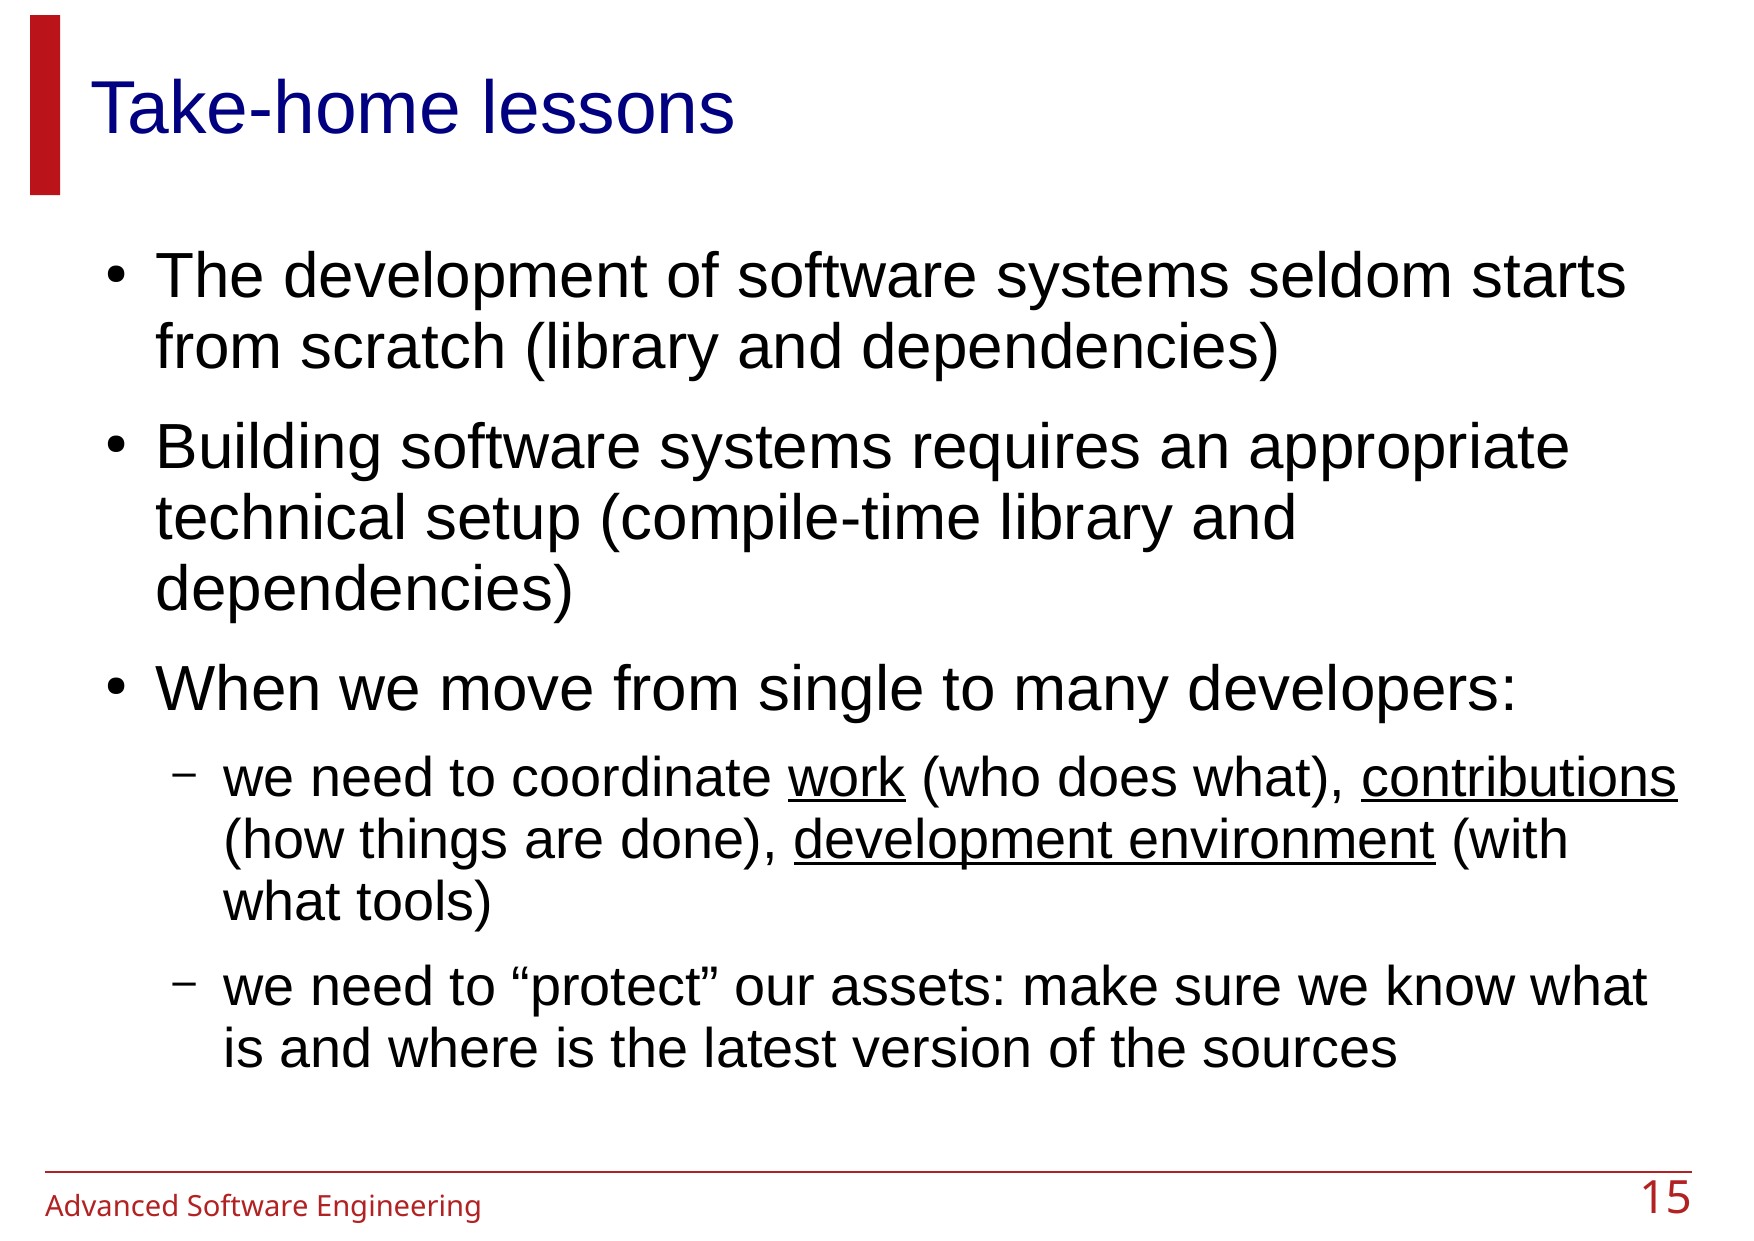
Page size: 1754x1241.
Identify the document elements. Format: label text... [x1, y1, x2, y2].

list The development of software systems seldom starts from scratch (library and dependencies) Building software systems requires an appropriate technical setup (compile-time library and dependencies) When we move from single to many developers: we need to coordinate work (who does what), contributions (how things are done), development environment (with what tools) we need to “protect” our assets: make sure we know what is and where is the latest version of the sources [87, 240, 1696, 1081]
title Take-home lessons [90, 19, 1726, 196]
